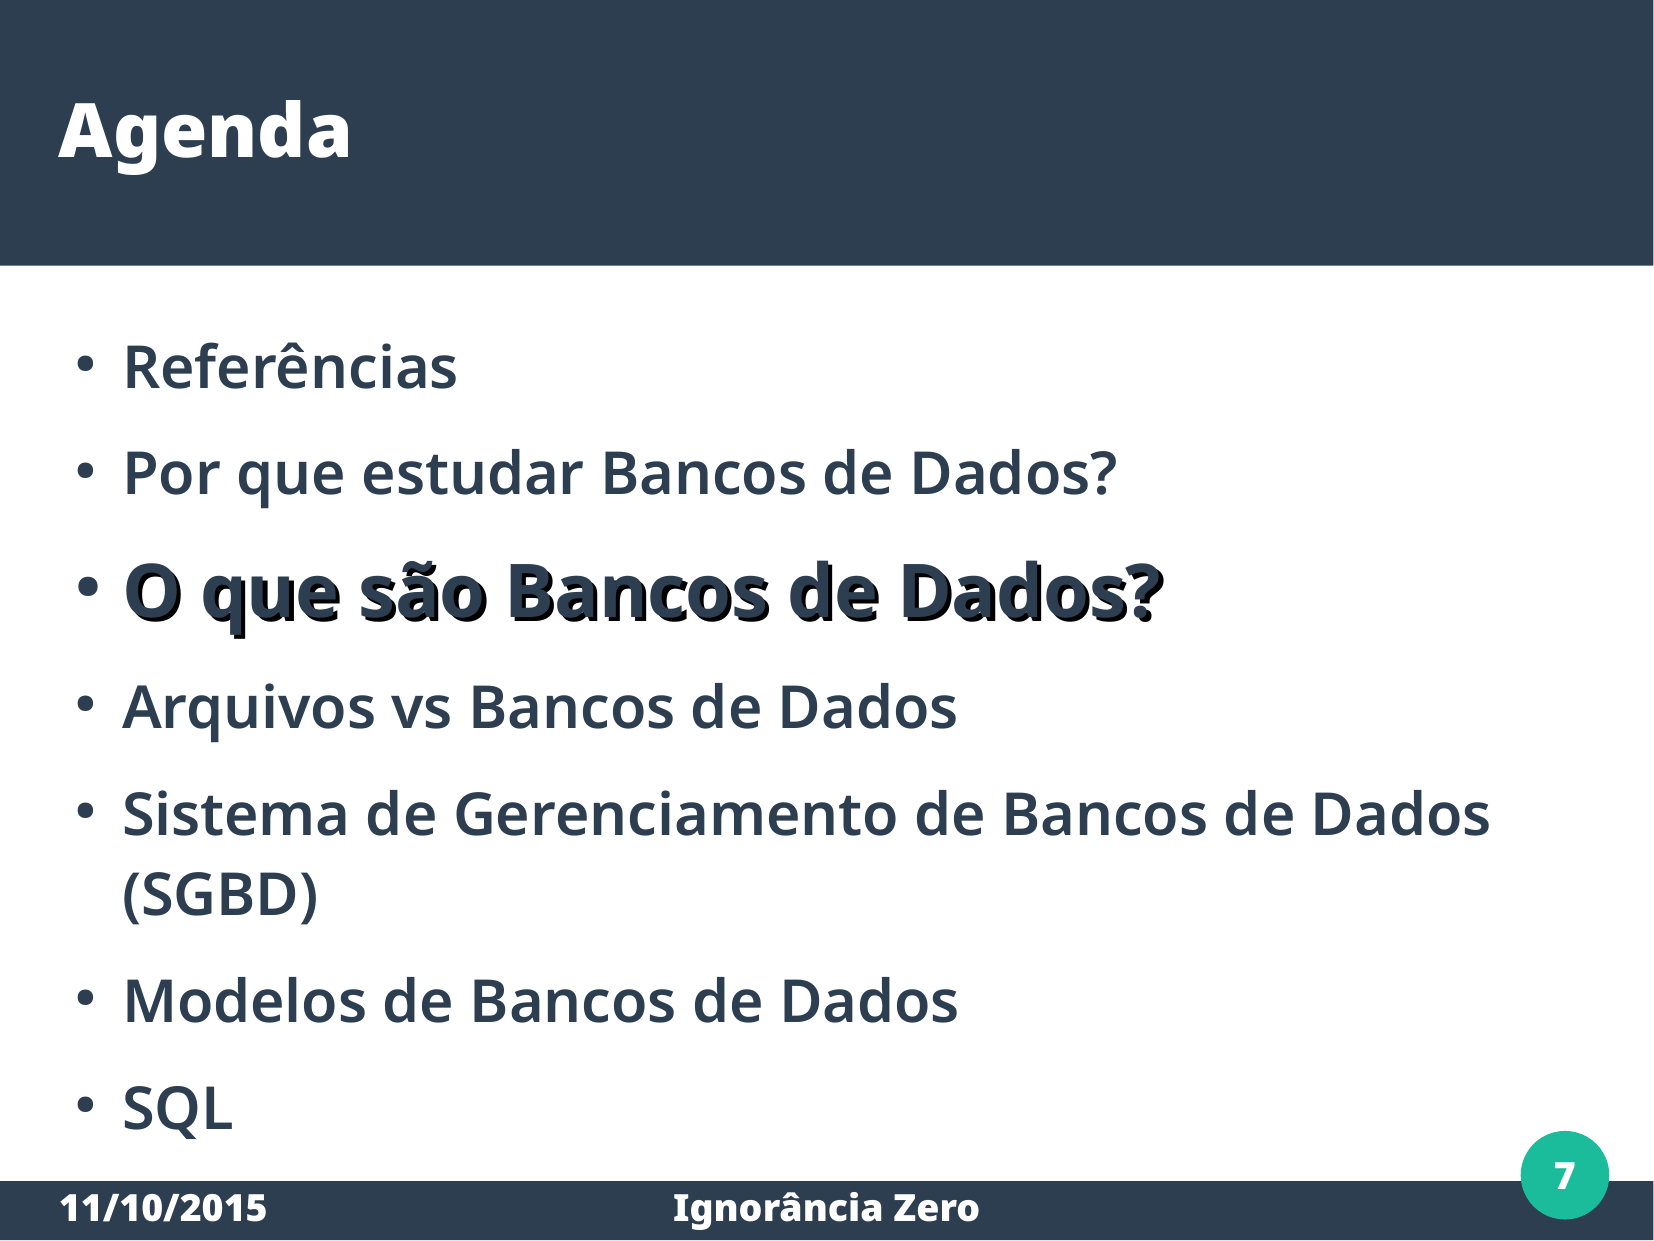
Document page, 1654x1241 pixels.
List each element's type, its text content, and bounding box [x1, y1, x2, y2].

list Referências Por que estudar Bancos de Dados? O que são Bancos de Dados? Arquivos vs Bancos de Dados Sistema de Gerenciamento de Bancos de Dados (SGBD) Modelos de Bancos de Dados SQL [59, 324, 1595, 1152]
title Agenda [59, 49, 1595, 207]
